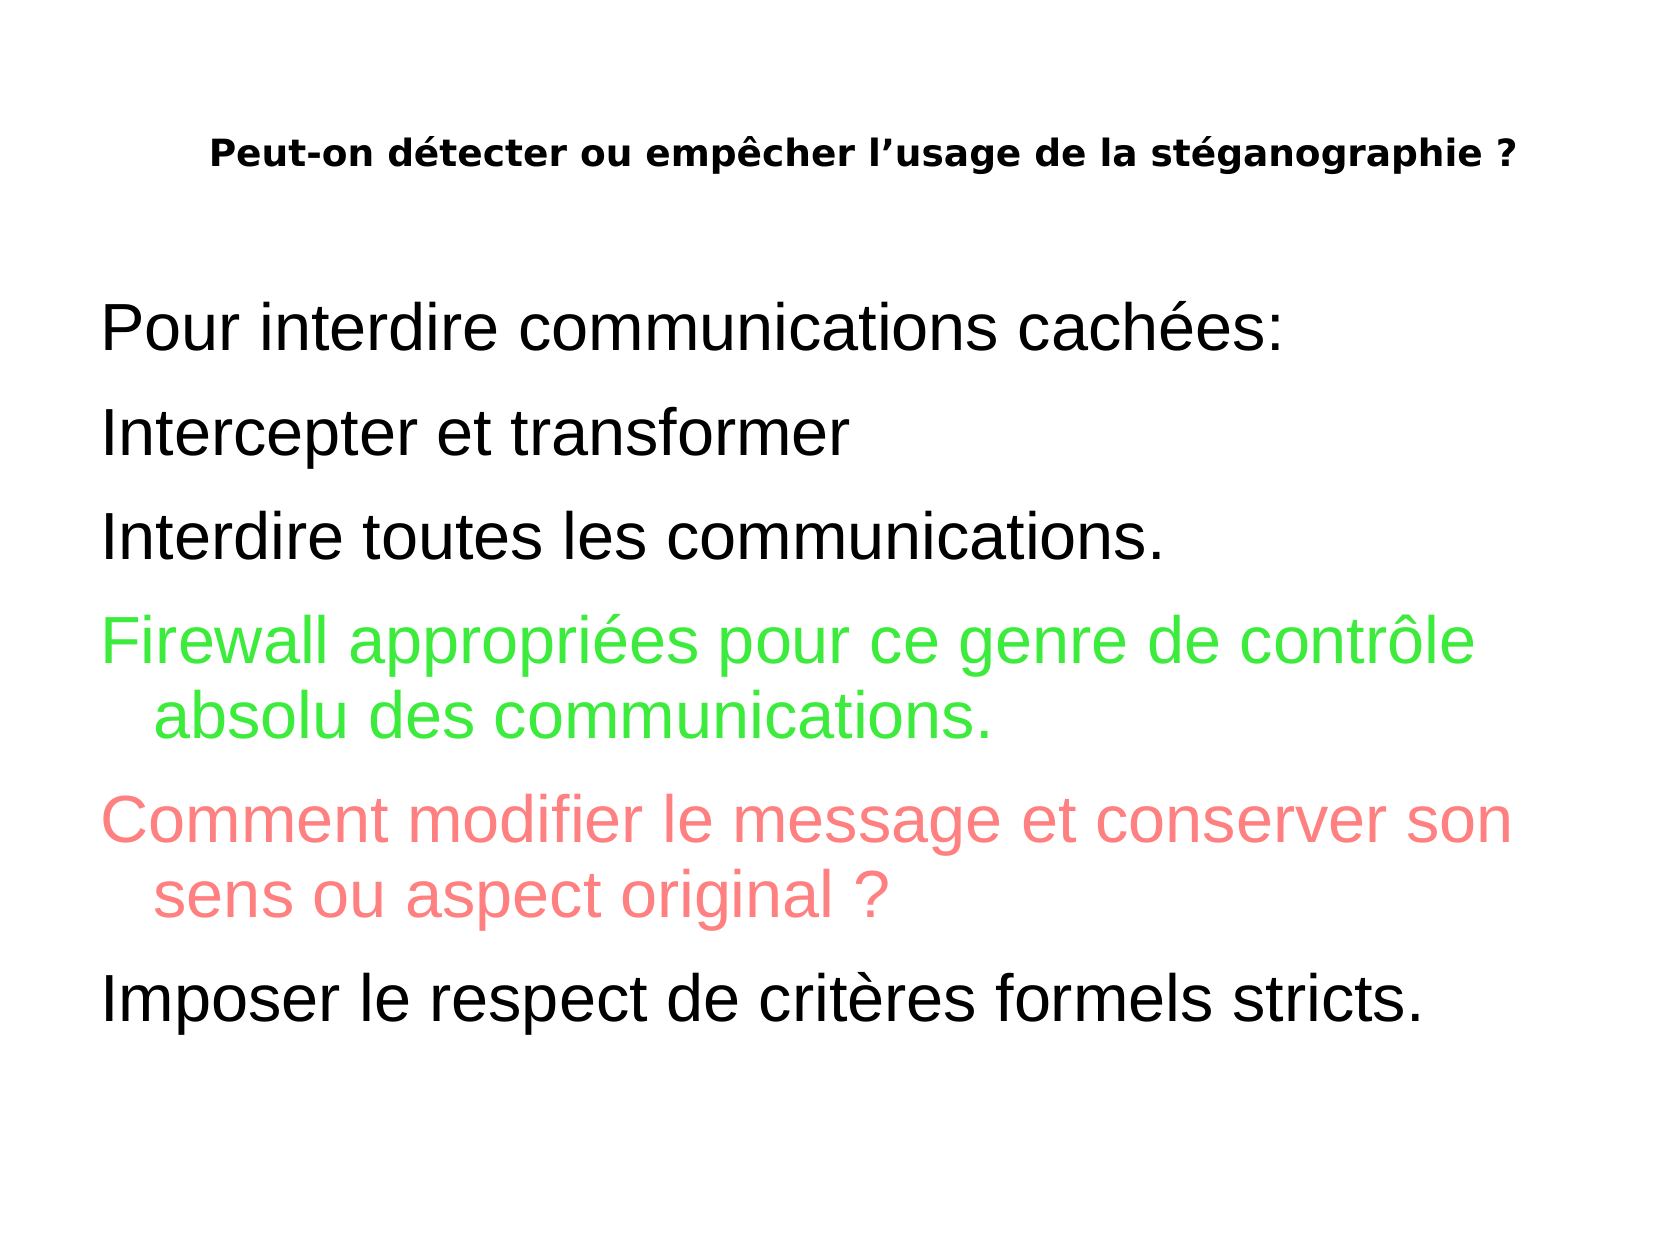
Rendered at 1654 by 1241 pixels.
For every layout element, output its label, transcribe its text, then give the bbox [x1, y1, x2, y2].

list Pour interdire communications cachées: Intercepter et transformer Interdire toutes les communications. Firewall appropriées pour ce genre de contrôle absolu des communications. Comment modifier le message et conserver son sens ou aspect original ? Imposer le respect de critères formels stricts. [82, 290, 1571, 1094]
title Peut-on détecter ou empêcher l’usage de la stéganographie ? [82, 56, 1571, 250]
